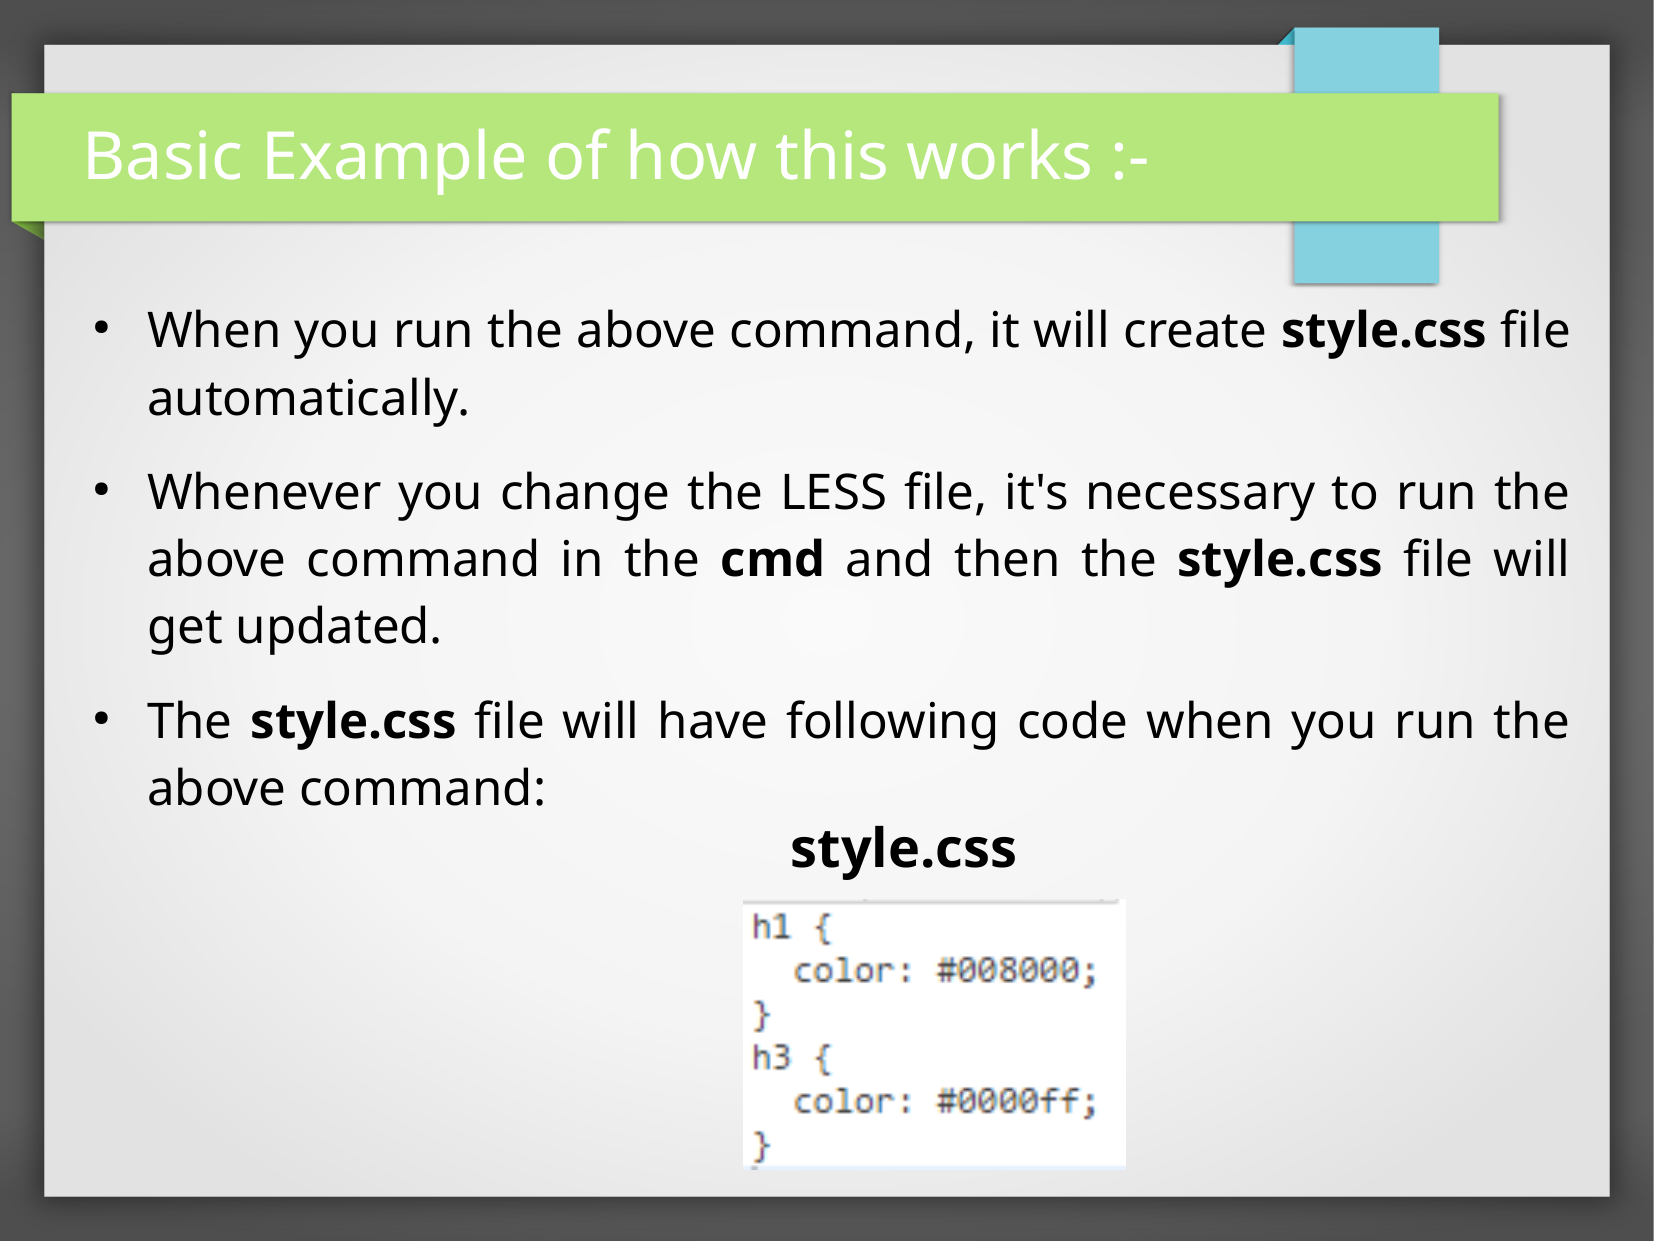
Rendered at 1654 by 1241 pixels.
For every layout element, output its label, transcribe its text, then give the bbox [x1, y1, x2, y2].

title Basic Example of how this works :- [82, 59, 1456, 248]
list style.css [720, 810, 1126, 901]
list When you run the above command, it will create style.css file automatically. Whenever you change the LESS file, it's necessary to run the above command in the cmd and then the style.css file will get updated. The style.css file will have following code when you run the above command: [82, 295, 1571, 826]
picture [0, 0, 1654, 1241]
